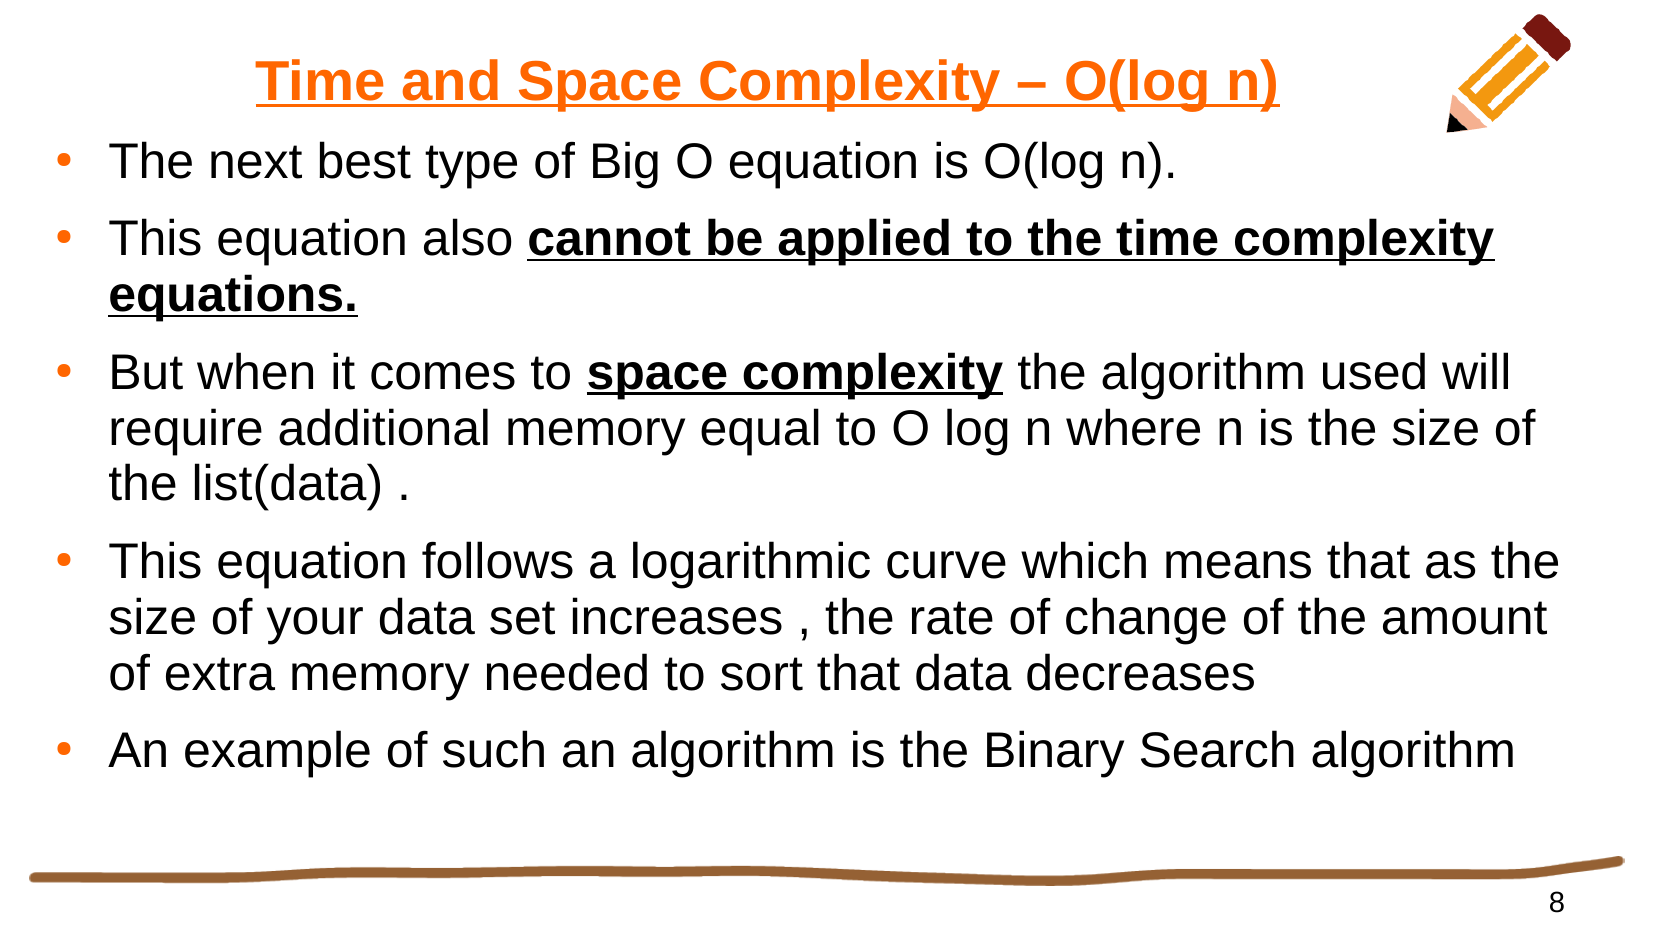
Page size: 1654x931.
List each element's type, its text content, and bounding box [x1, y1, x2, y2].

title Time and Space Complexity – O(log n) [88, 29, 1447, 132]
picture [29, 856, 1625, 886]
picture [1446, 14, 1571, 132]
list The next best type of Big O equation is O(log n). This equation also cannot be applied to the time complexity equations. But when it comes to space complexity the algorithm used will require additional memory equal to O log n where n is the size of the list(data) . This equation follows a logarithmic curve which means that as the size of your data set increases , the rate of change of the amount of extra memory needed to sort that data decreases An example of such an algorithm is the Binary Search algorithm [37, 132, 1576, 857]
